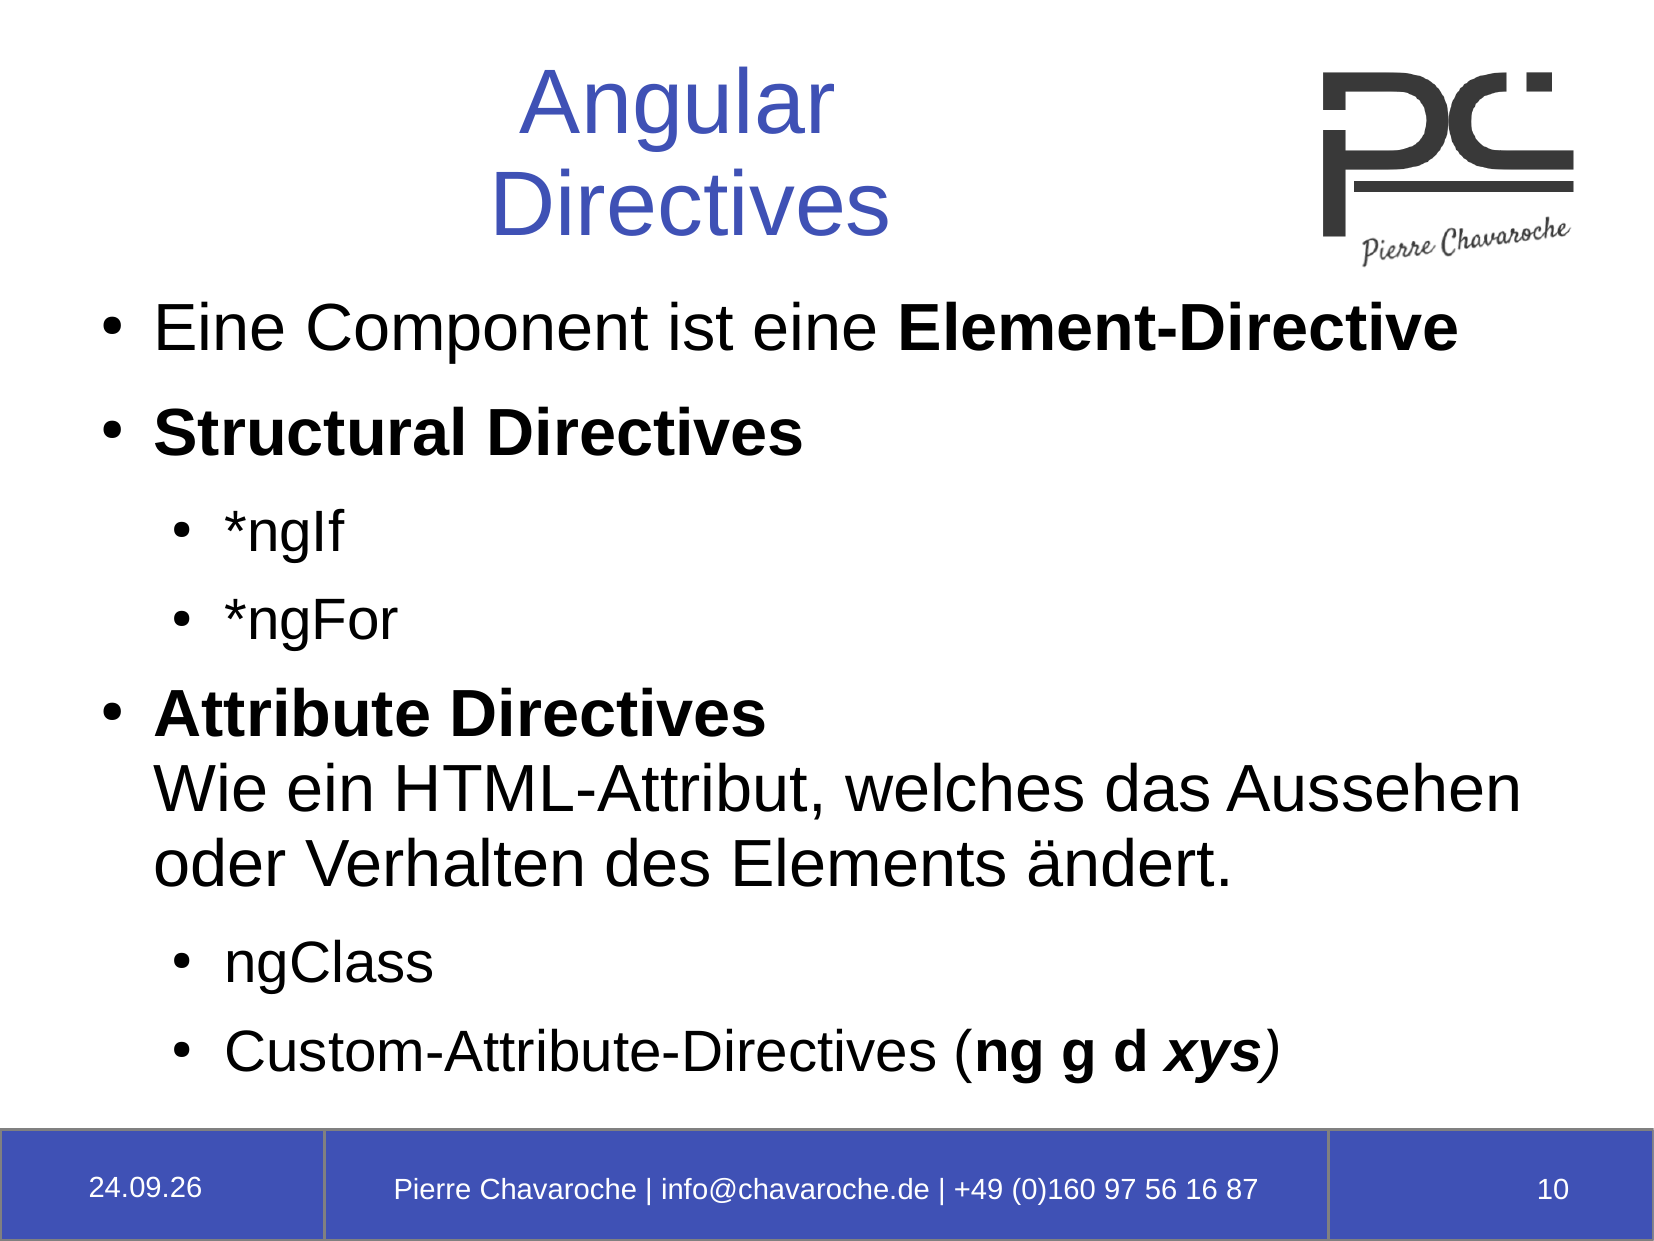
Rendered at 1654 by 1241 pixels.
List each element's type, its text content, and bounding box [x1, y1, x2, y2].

title Angular Directives [82, 49, 1300, 257]
list Eine Component ist eine Element-Directive Structural Directives *ngIf *ngFor Attribute Directives Wie ein HTML-Attribut, welches das Aussehen oder Verhalten des Elements ändert. ngClass Custom-Attribute-Directives (ng g d xys) [82, 290, 1571, 1109]
picture [1307, 29, 1589, 311]
